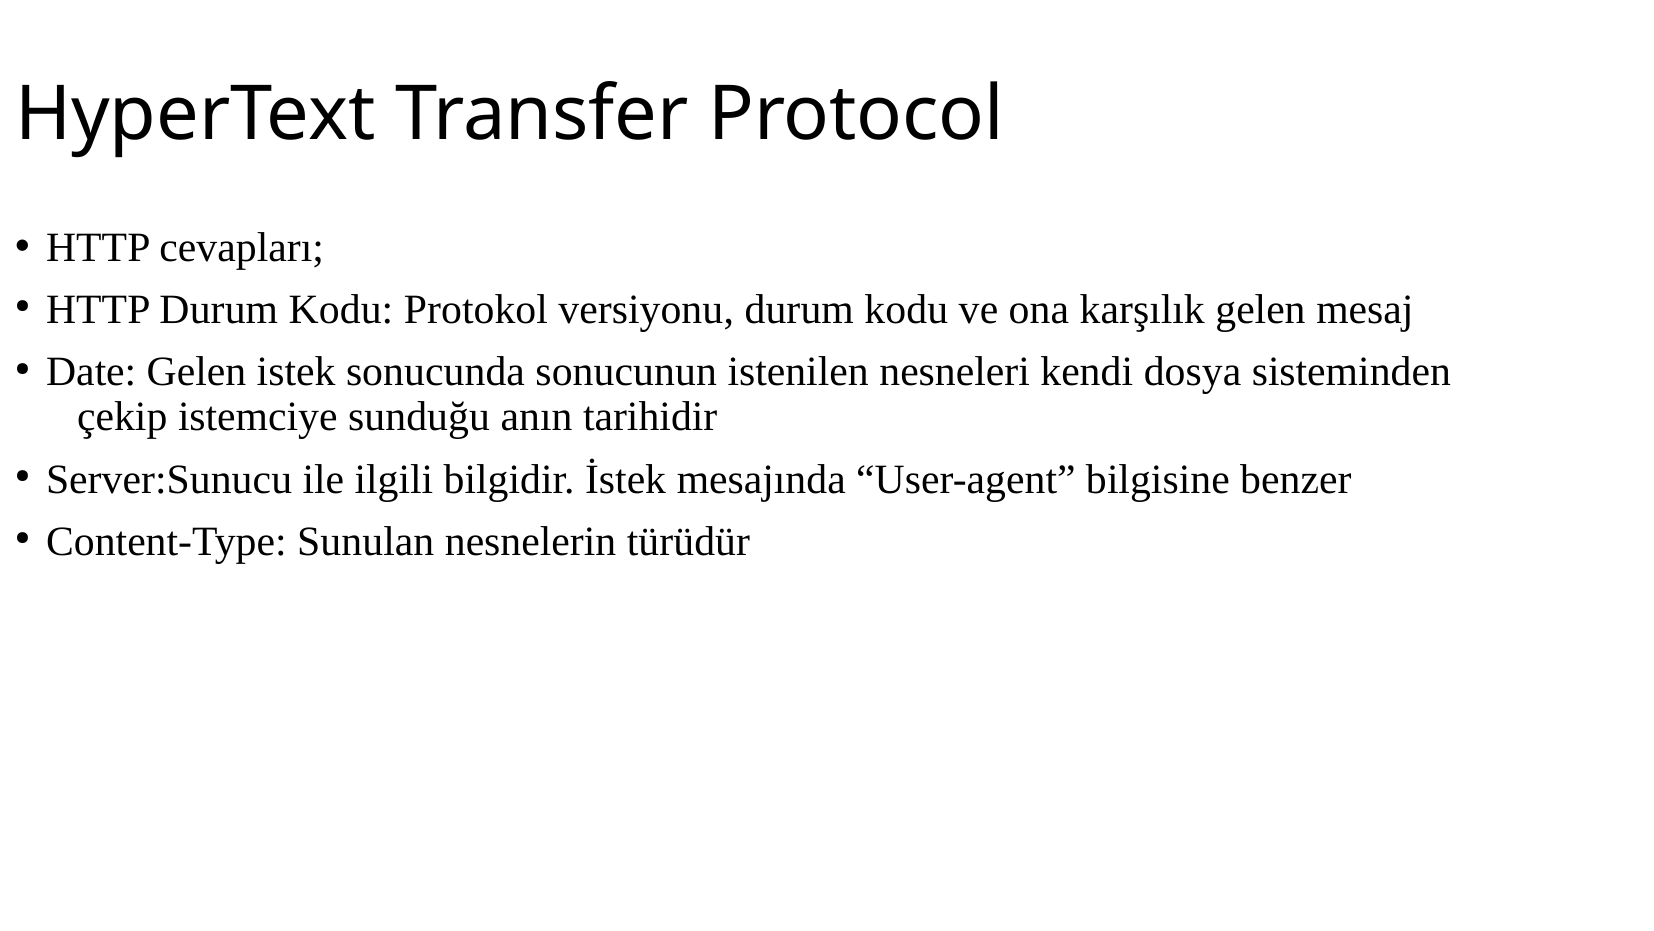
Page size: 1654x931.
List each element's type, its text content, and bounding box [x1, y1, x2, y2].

list HTTP cevapları; HTTP Durum Kodu: Protokol versiyonu, durum kodu ve ona karşılık gelen mesaj Date: Gelen istek sonucunda sonucunun istenilen nesneleri kendi dosya sisteminden çekip istemciye sunduğu anın tarihidir Server:Sunucu ile ilgili bilgidir. İstek mesajında “User-agent” bilgisine benzer Content-Type: Sunulan nesnelerin türüdür [0, 217, 1489, 758]
title HyperText Transfer Protocol [0, 37, 1489, 193]
